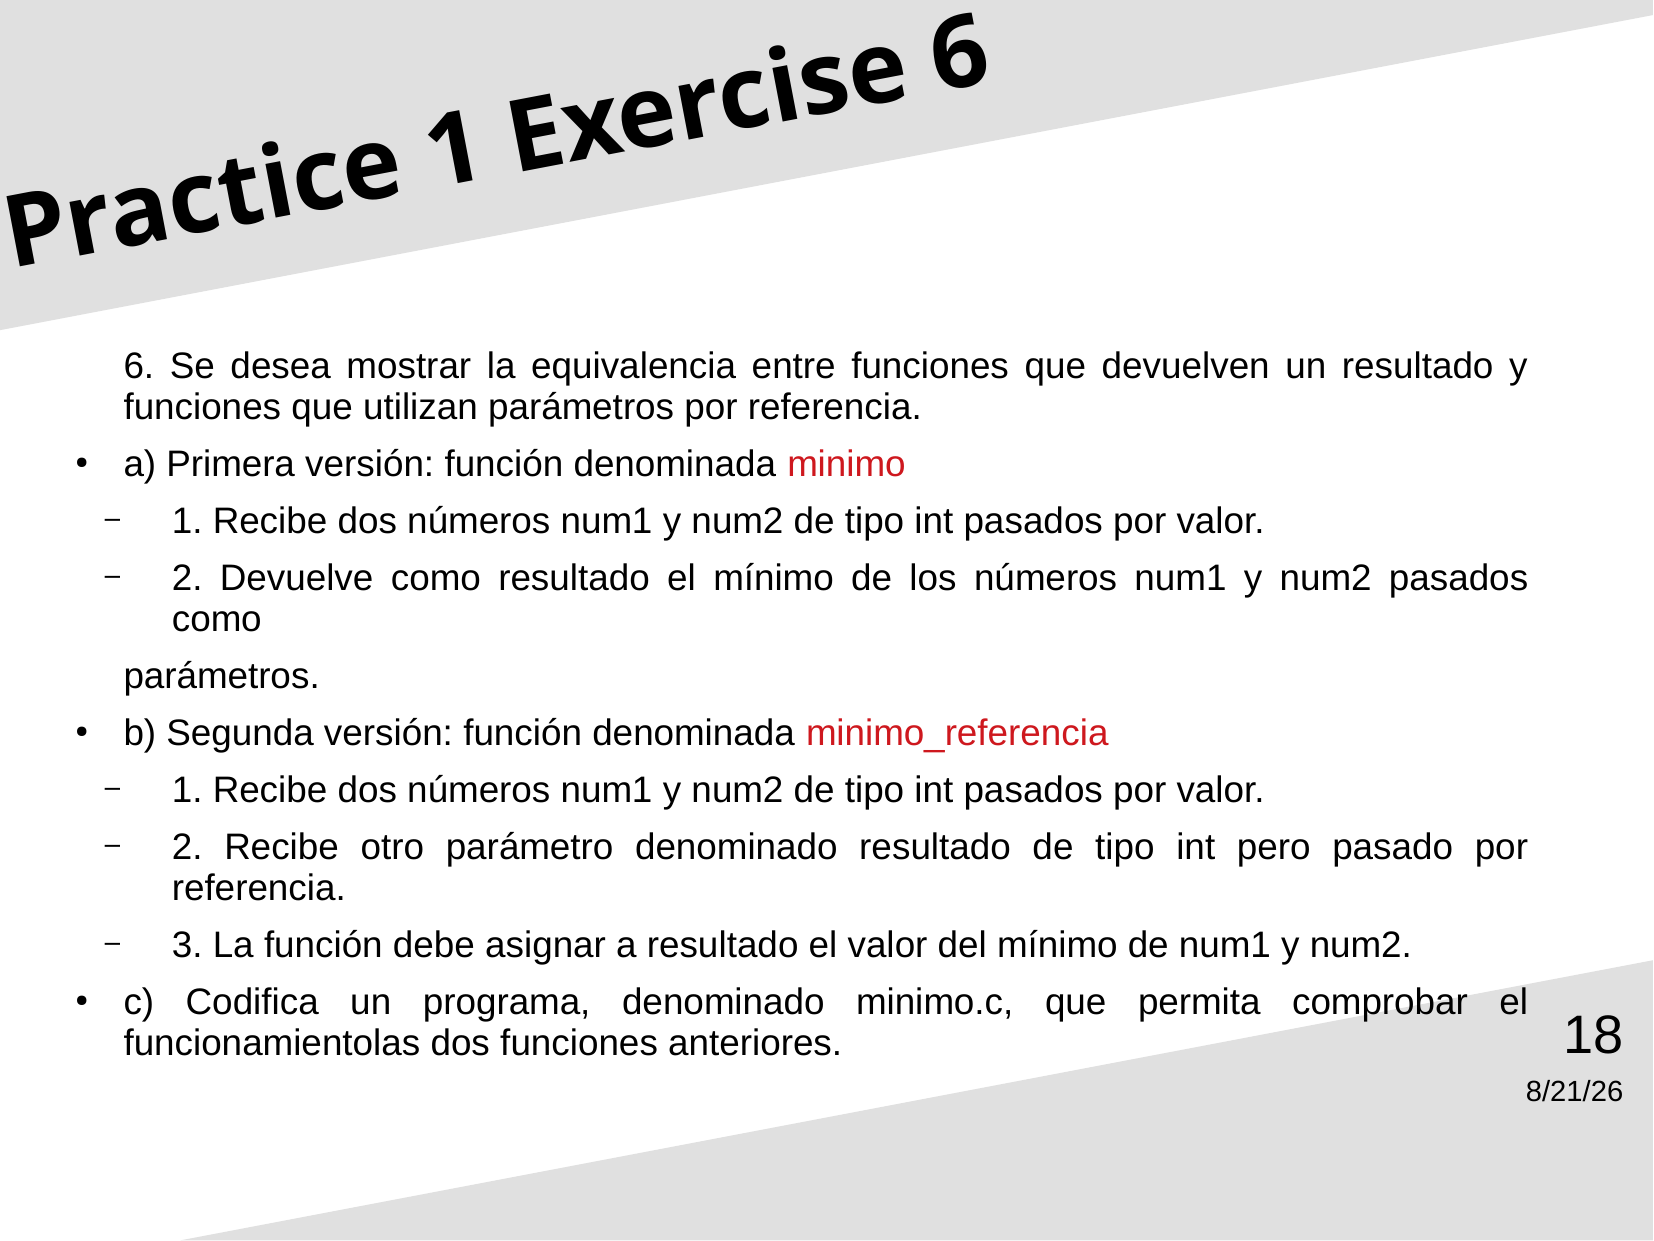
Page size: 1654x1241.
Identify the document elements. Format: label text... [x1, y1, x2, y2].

list 6. Se desea mostrar la equivalencia entre funciones que devuelven un resultado y funciones que utilizan parámetros por referencia. a) Primera versión: función denominada minimo 1. Recibe dos números num1 y num2 de tipo int pasados por valor. 2. Devuelve como resultado el mínimo de los números num1 y num2 pasados como parámetros. b) Segunda versión: función denominada minimo_referencia 1. Recibe dos números num1 y num2 de tipo int pasados por valor. 2. Recibe otro parámetro denominado resultado de tipo int pero pasado por referencia. 3. La función debe asignar a resultado el valor del mínimo de num1 y num2. c) Codifica un programa, denominado minimo.c, que permita comprobar el funcionamientolas dos funciones anteriores. [75, 345, 1531, 1065]
title Practice 1 Exercise 6 [0, 0, 1486, 333]
